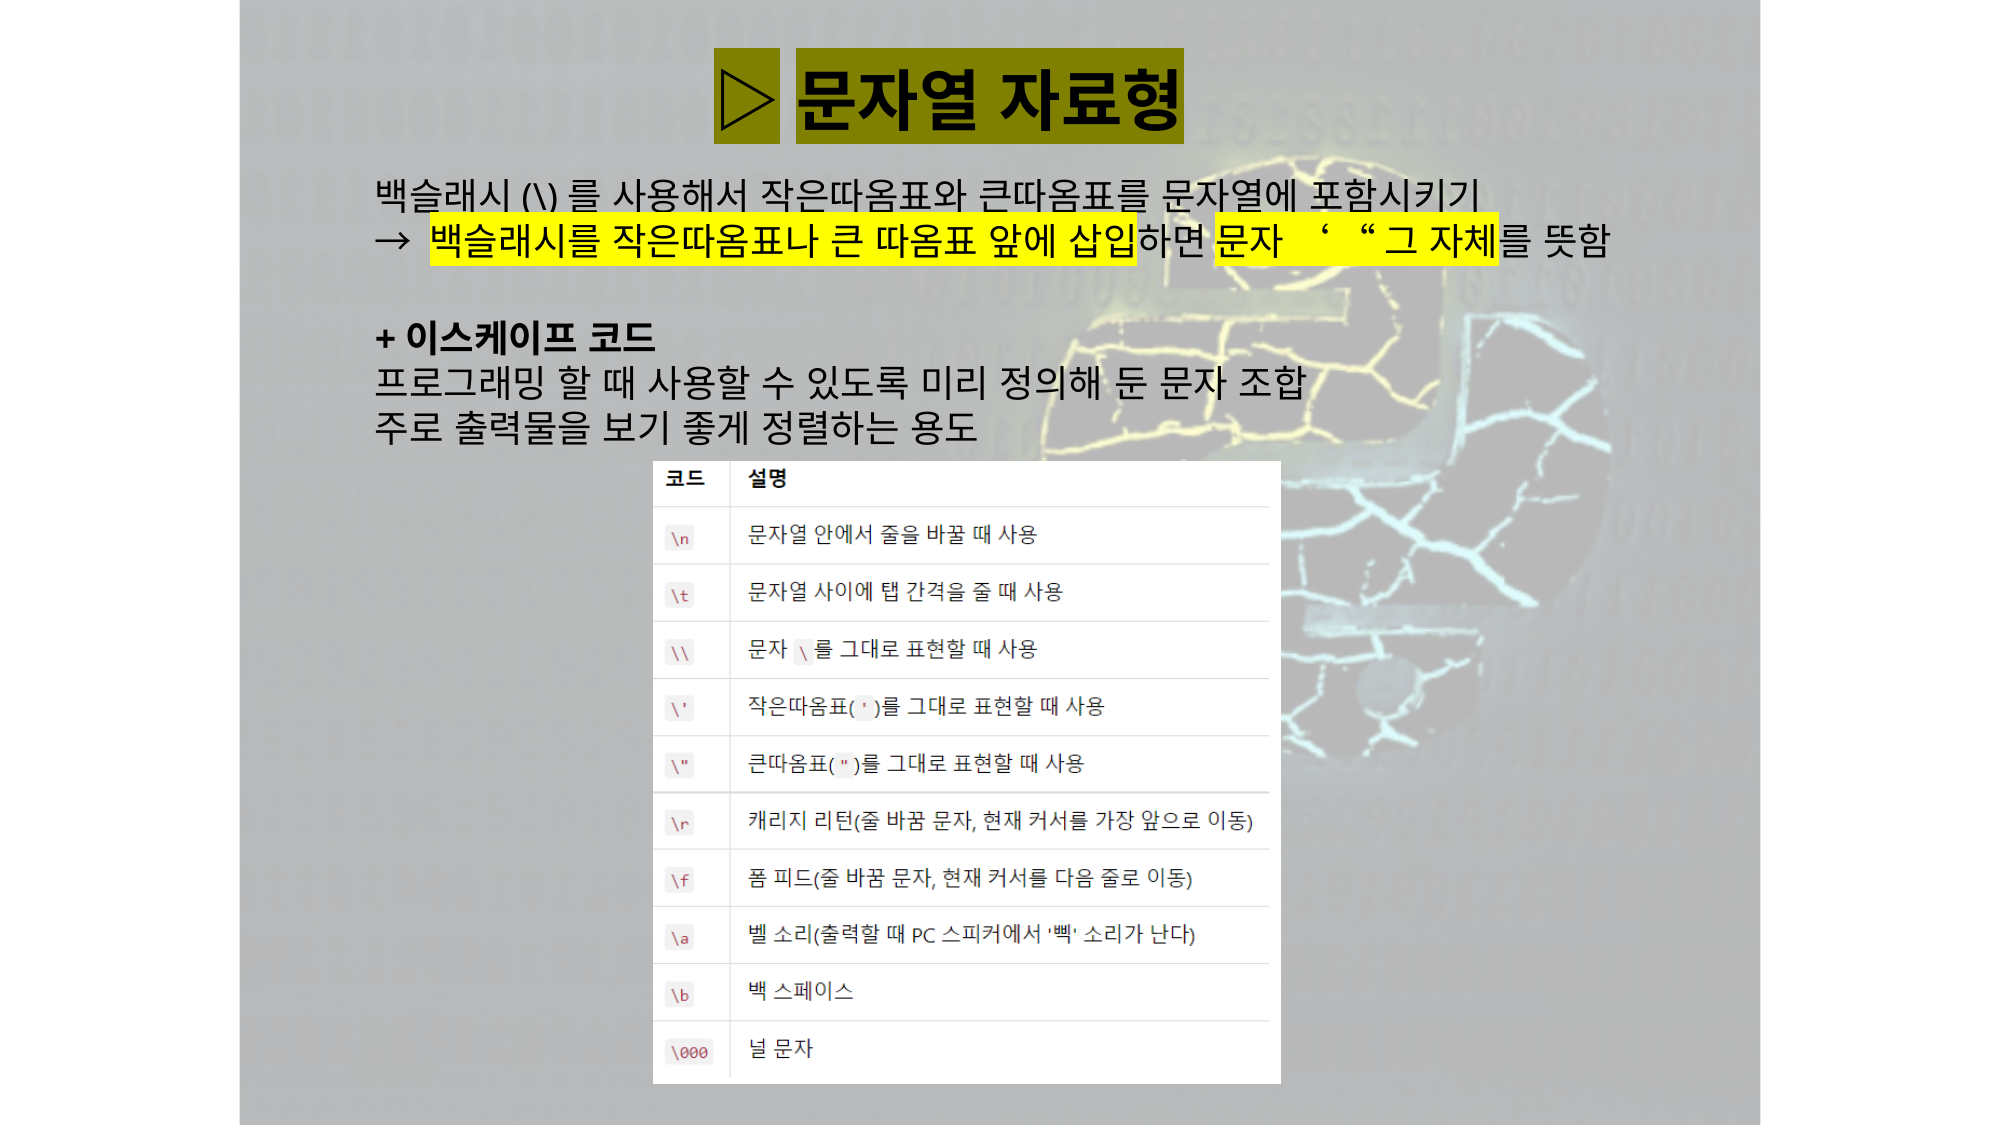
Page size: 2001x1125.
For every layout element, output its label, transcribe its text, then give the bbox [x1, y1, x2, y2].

text_box +이스케이프 코드 프로그래밍 할 때 사용할 수 있도록 미리 정의해 둔 문자 조합 주로 출력물을 보기 좋게 정렬하는 용도 [359, 307, 1476, 459]
text_box ▷문자열 자료형 [588, 50, 1310, 147]
text_box [88, 0, 1950, 1125]
text_box 백슬래시(\)를 사용해서 작은따옴표와 큰따옴표를 문자열에 포함시키기 → 백슬래시를 작은따옴표나 큰 따옴표 앞에 삽입하면 문자 ‘ “ 그 자체를 뜻함 [359, 165, 1810, 317]
picture [653, 461, 1281, 1084]
